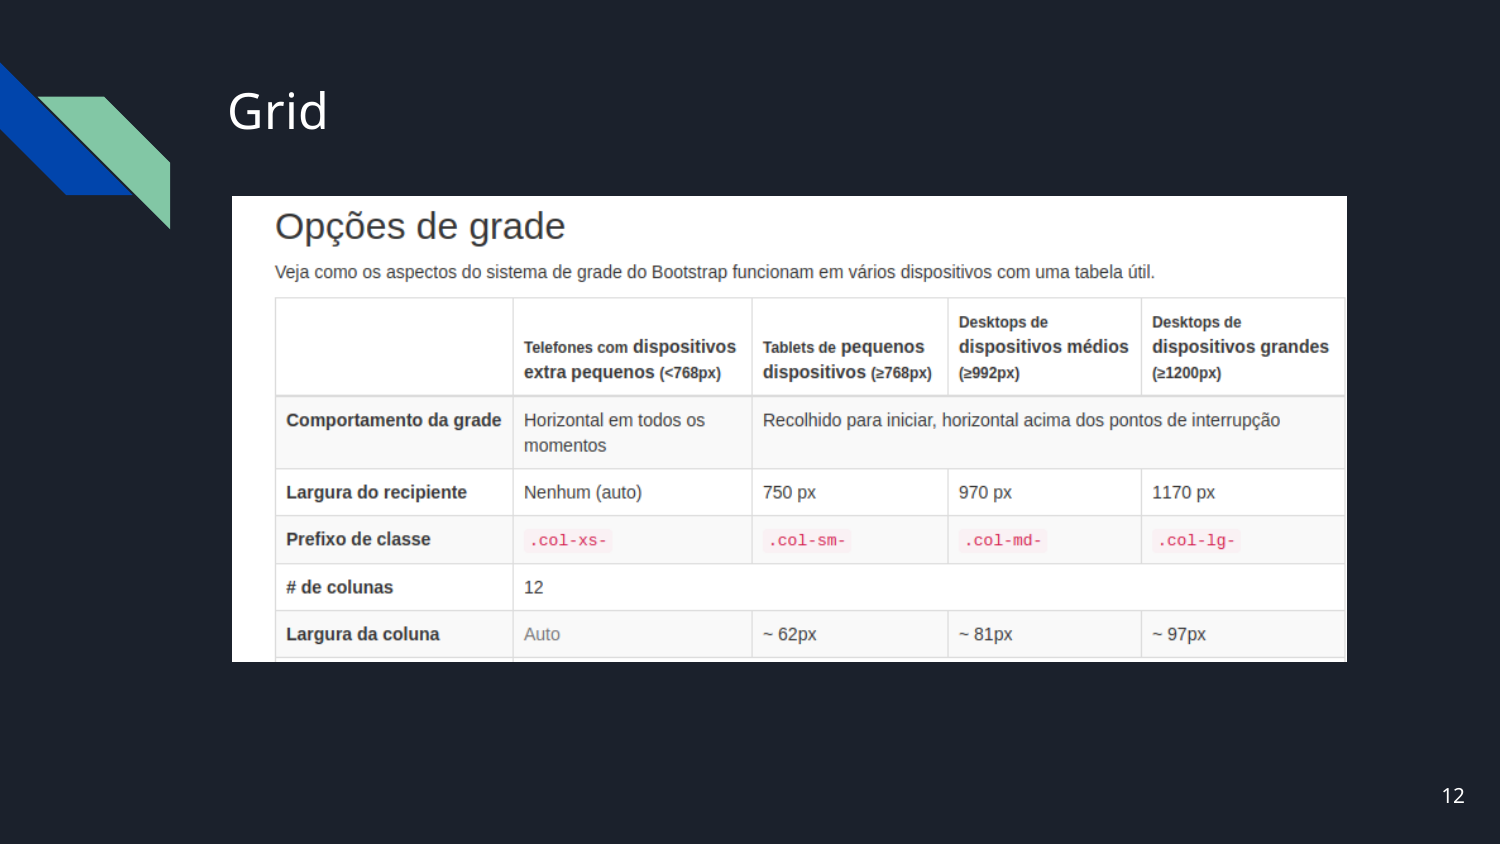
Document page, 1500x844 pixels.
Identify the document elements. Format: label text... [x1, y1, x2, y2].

picture [232, 196, 1347, 662]
title Grid [212, 64, 1368, 215]
slide_number <número> [1389, 764, 1480, 830]
